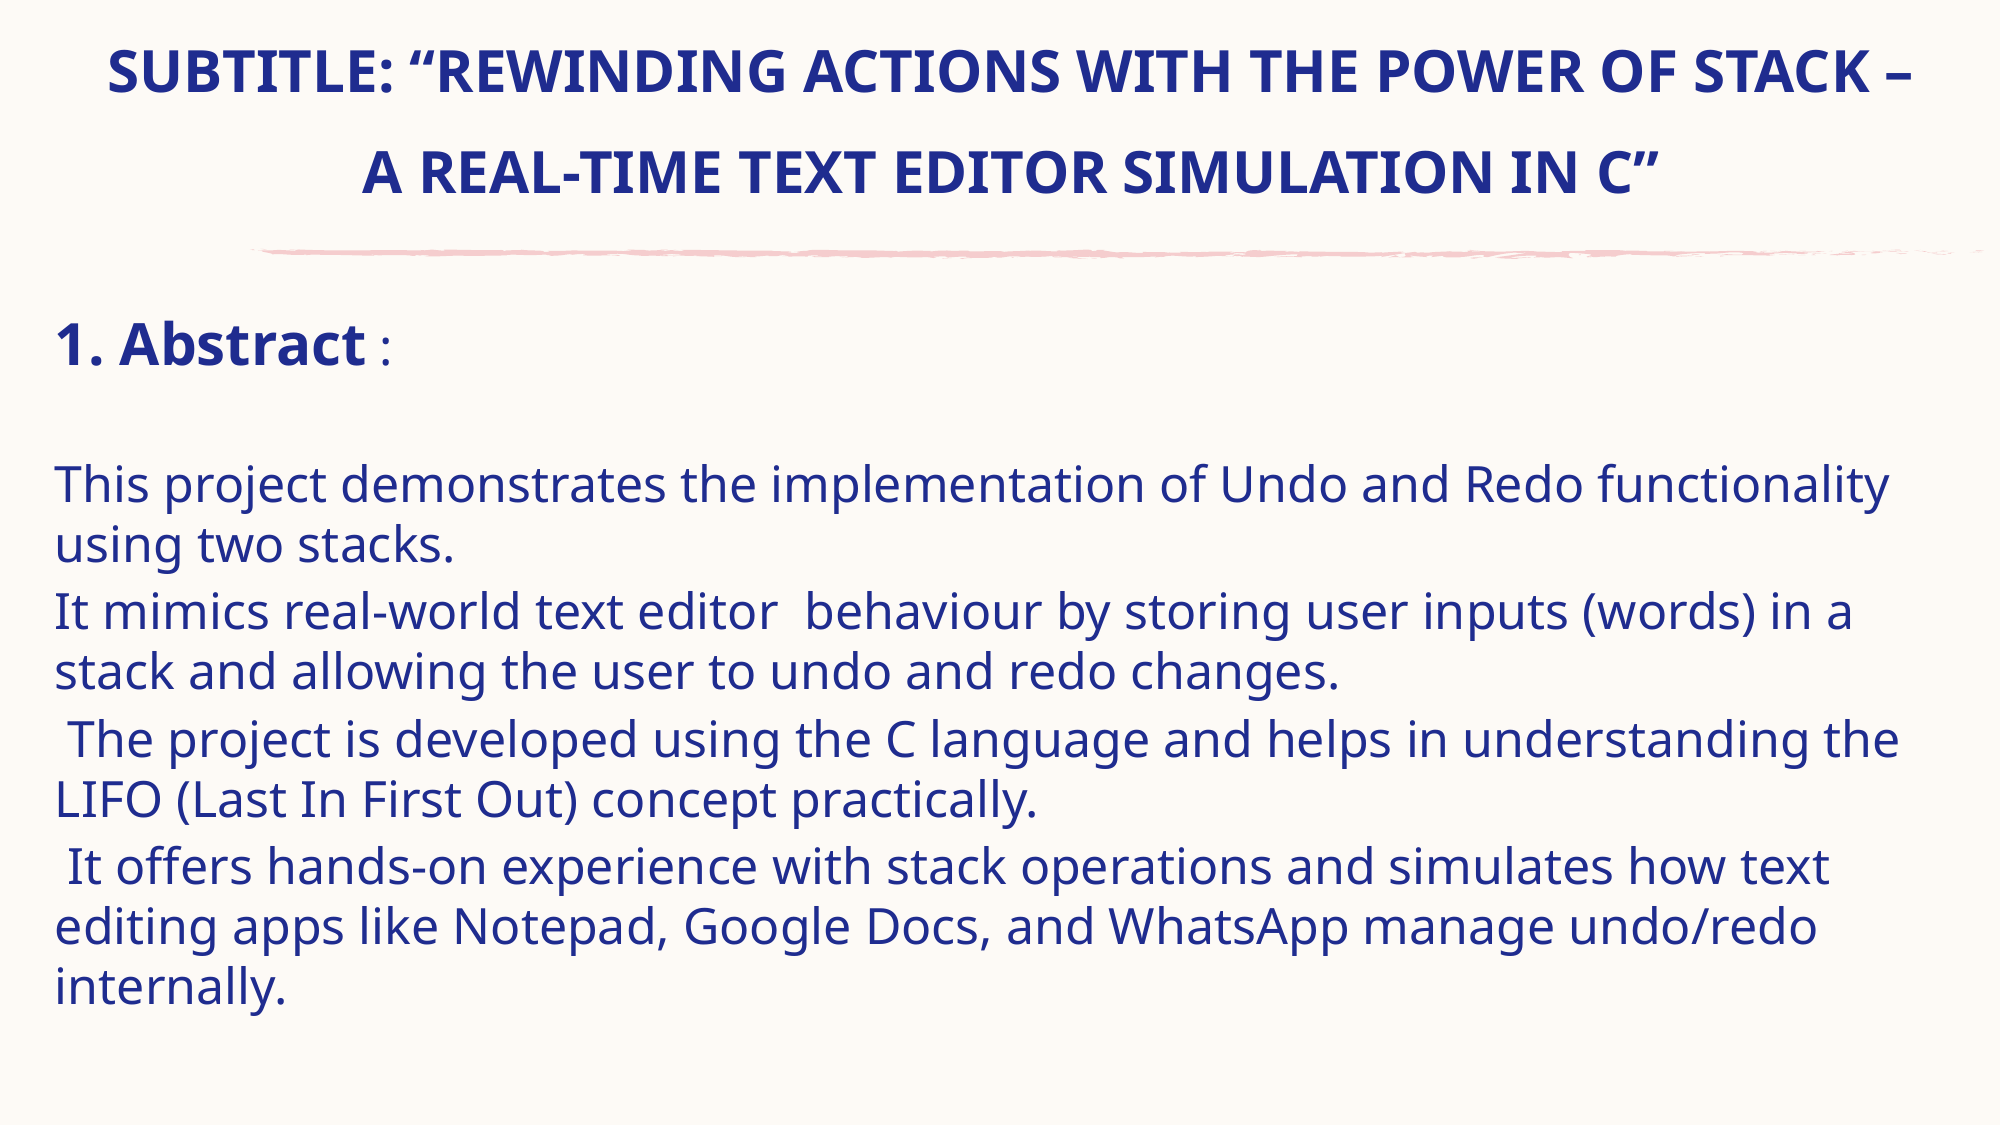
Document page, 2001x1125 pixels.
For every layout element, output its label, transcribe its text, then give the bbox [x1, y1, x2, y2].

title Subtitle: “Rewinding Actions with the Power of Stack – A Real-Time Text Editor Simulation in C” [66, 0, 1956, 213]
list 1. Abstract : This project demonstrates the implementation of Undo and Redo functionality using two stacks. It mimics real-world text editor behaviour by storing user inputs (words) in a stack and allowing the user to undo and redo changes. The project is developed using the C language and helps in understanding the LIFO (Last In First Out) concept practically. It offers hands-on experience with stack operations and simulates how text editing apps like Notepad, Google Docs, and WhatsApp manage undo/redo internally. [39, 299, 1956, 1073]
